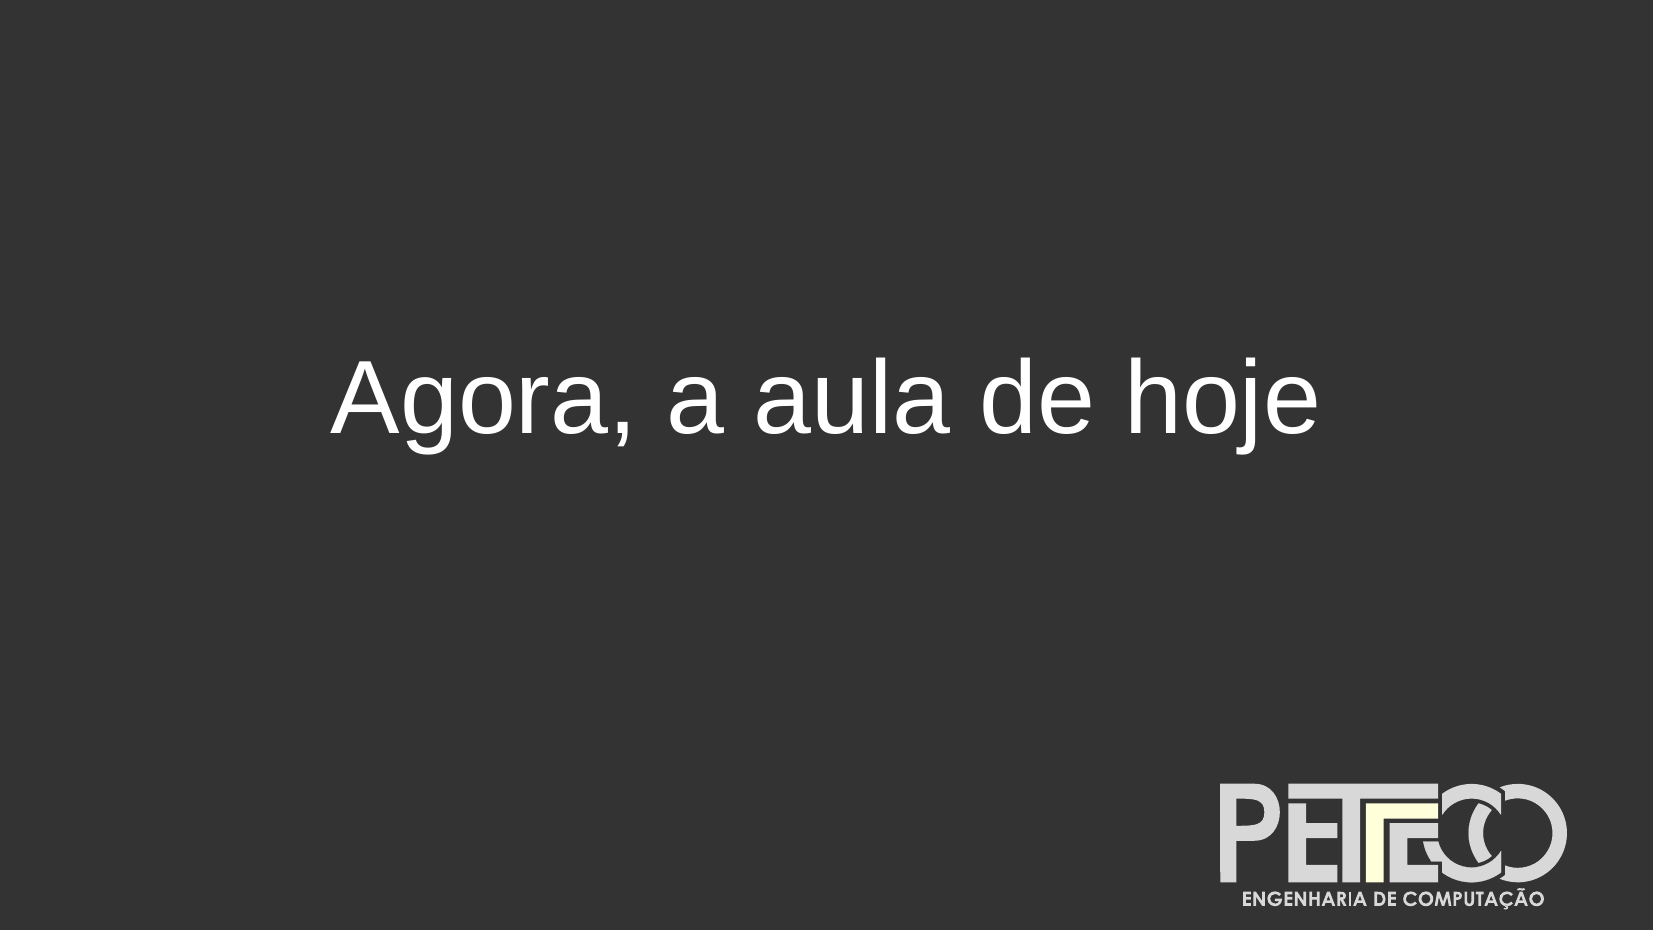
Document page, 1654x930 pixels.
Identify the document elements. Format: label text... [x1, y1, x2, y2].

subtitle Agora, a aula de hoje [82, 37, 1571, 757]
